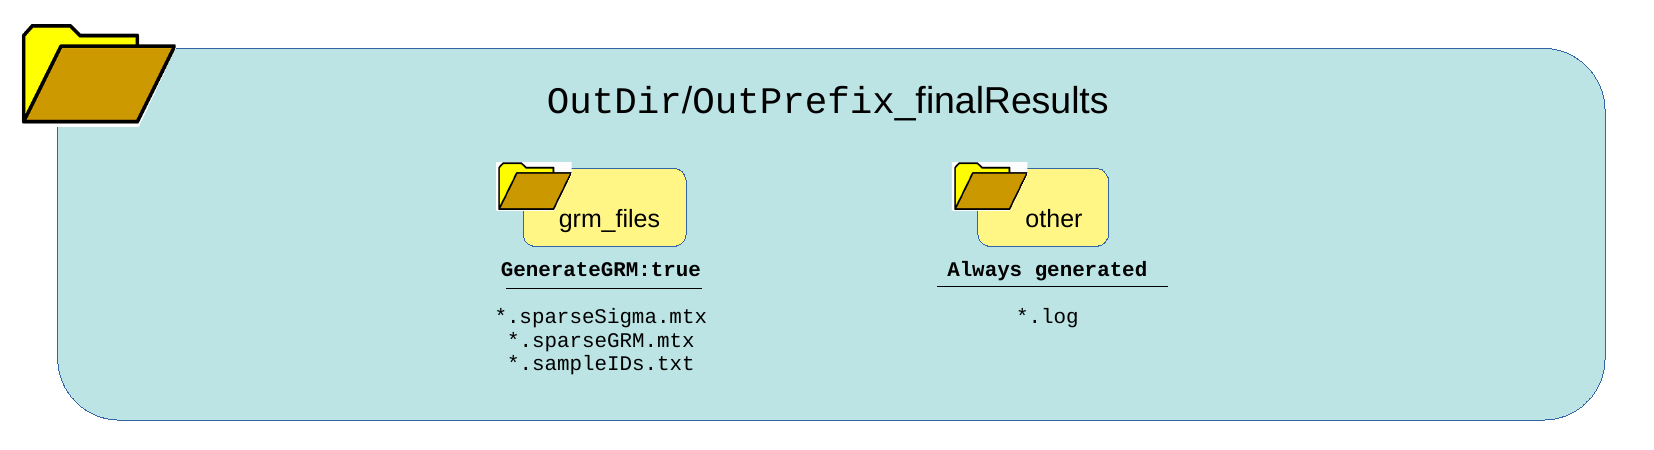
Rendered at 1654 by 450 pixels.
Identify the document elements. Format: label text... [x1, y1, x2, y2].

text_box other [1010, 197, 1105, 228]
text_box Always generated *.log [904, 228, 1190, 415]
text_box OutDir/OutPrefix_finalResults [532, 72, 1126, 133]
text_box grm_files [544, 197, 687, 228]
picture [16, 24, 176, 127]
picture [951, 162, 1028, 211]
text_box [57, 48, 1606, 421]
text_box GenerateGRM:true *.sparseSigma.mtx *.sparseGRM.mtx *.sampleIDs.txt [458, 228, 744, 415]
picture [496, 162, 572, 211]
